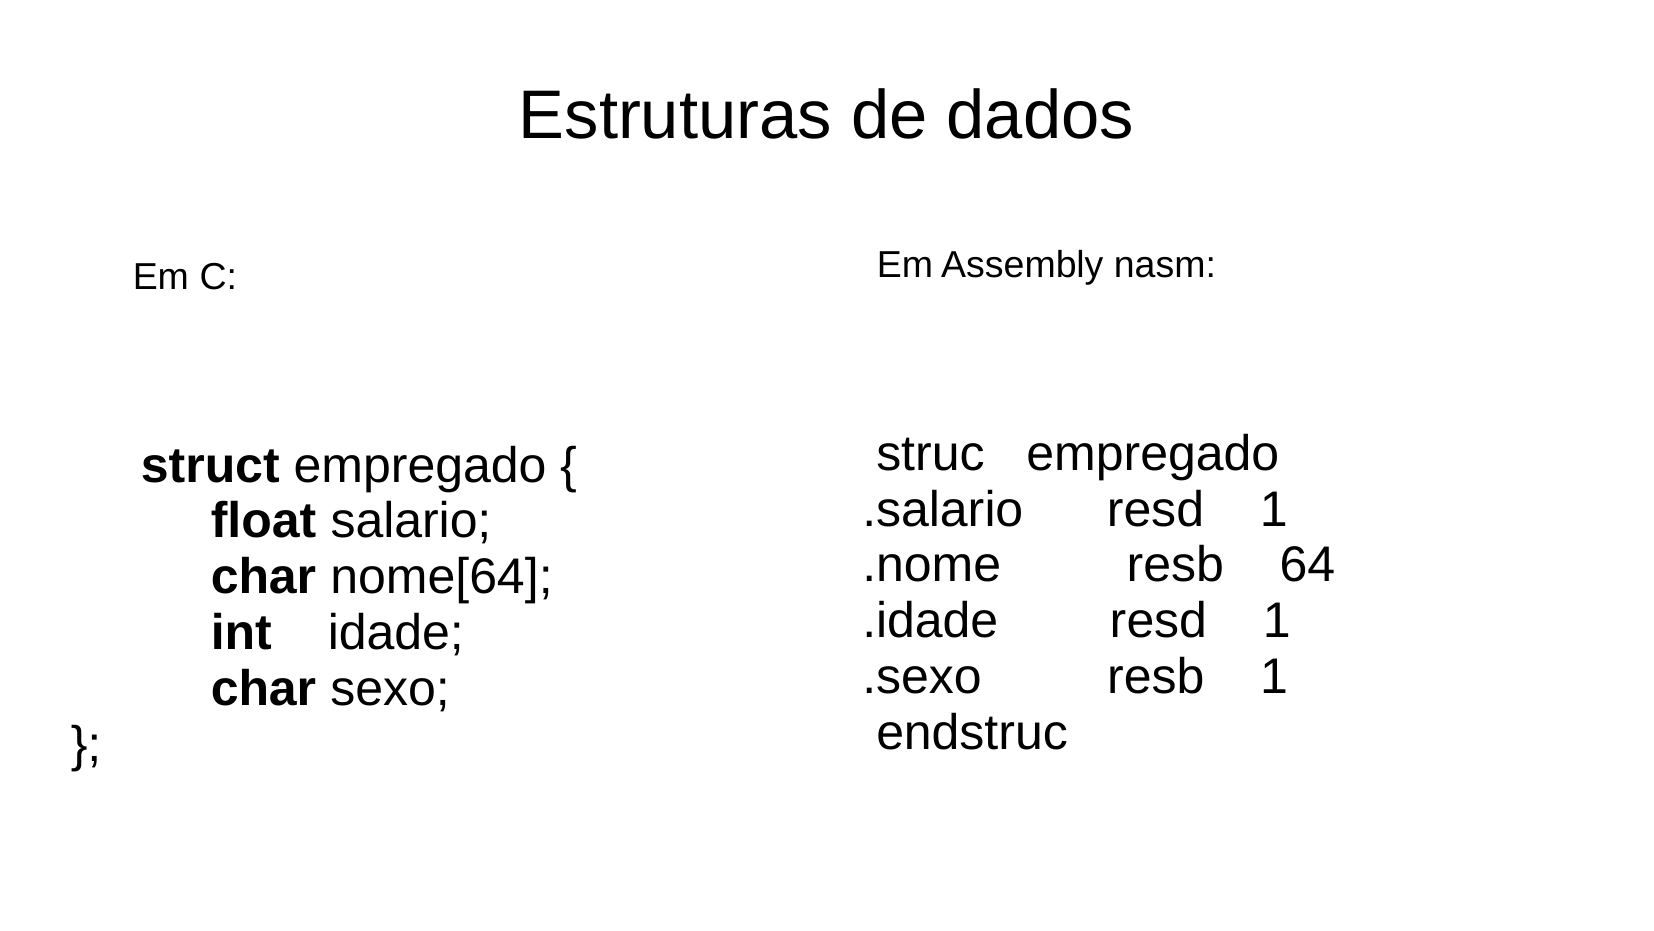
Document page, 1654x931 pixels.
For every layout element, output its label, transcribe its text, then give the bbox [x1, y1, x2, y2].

text_box Em C: [118, 248, 252, 305]
subtitle struct empregado { float salario; char nome[64]; int idade; char sexo; }; [70, 437, 662, 884]
title Estruturas de dados [82, 37, 1571, 193]
text_box Em Assembly nasm: [862, 236, 1232, 294]
text_box struc empregado .salario resd 1 .nome resb 64 .idade resd 1 .sexo resb 1 endstruc [862, 425, 1453, 816]
